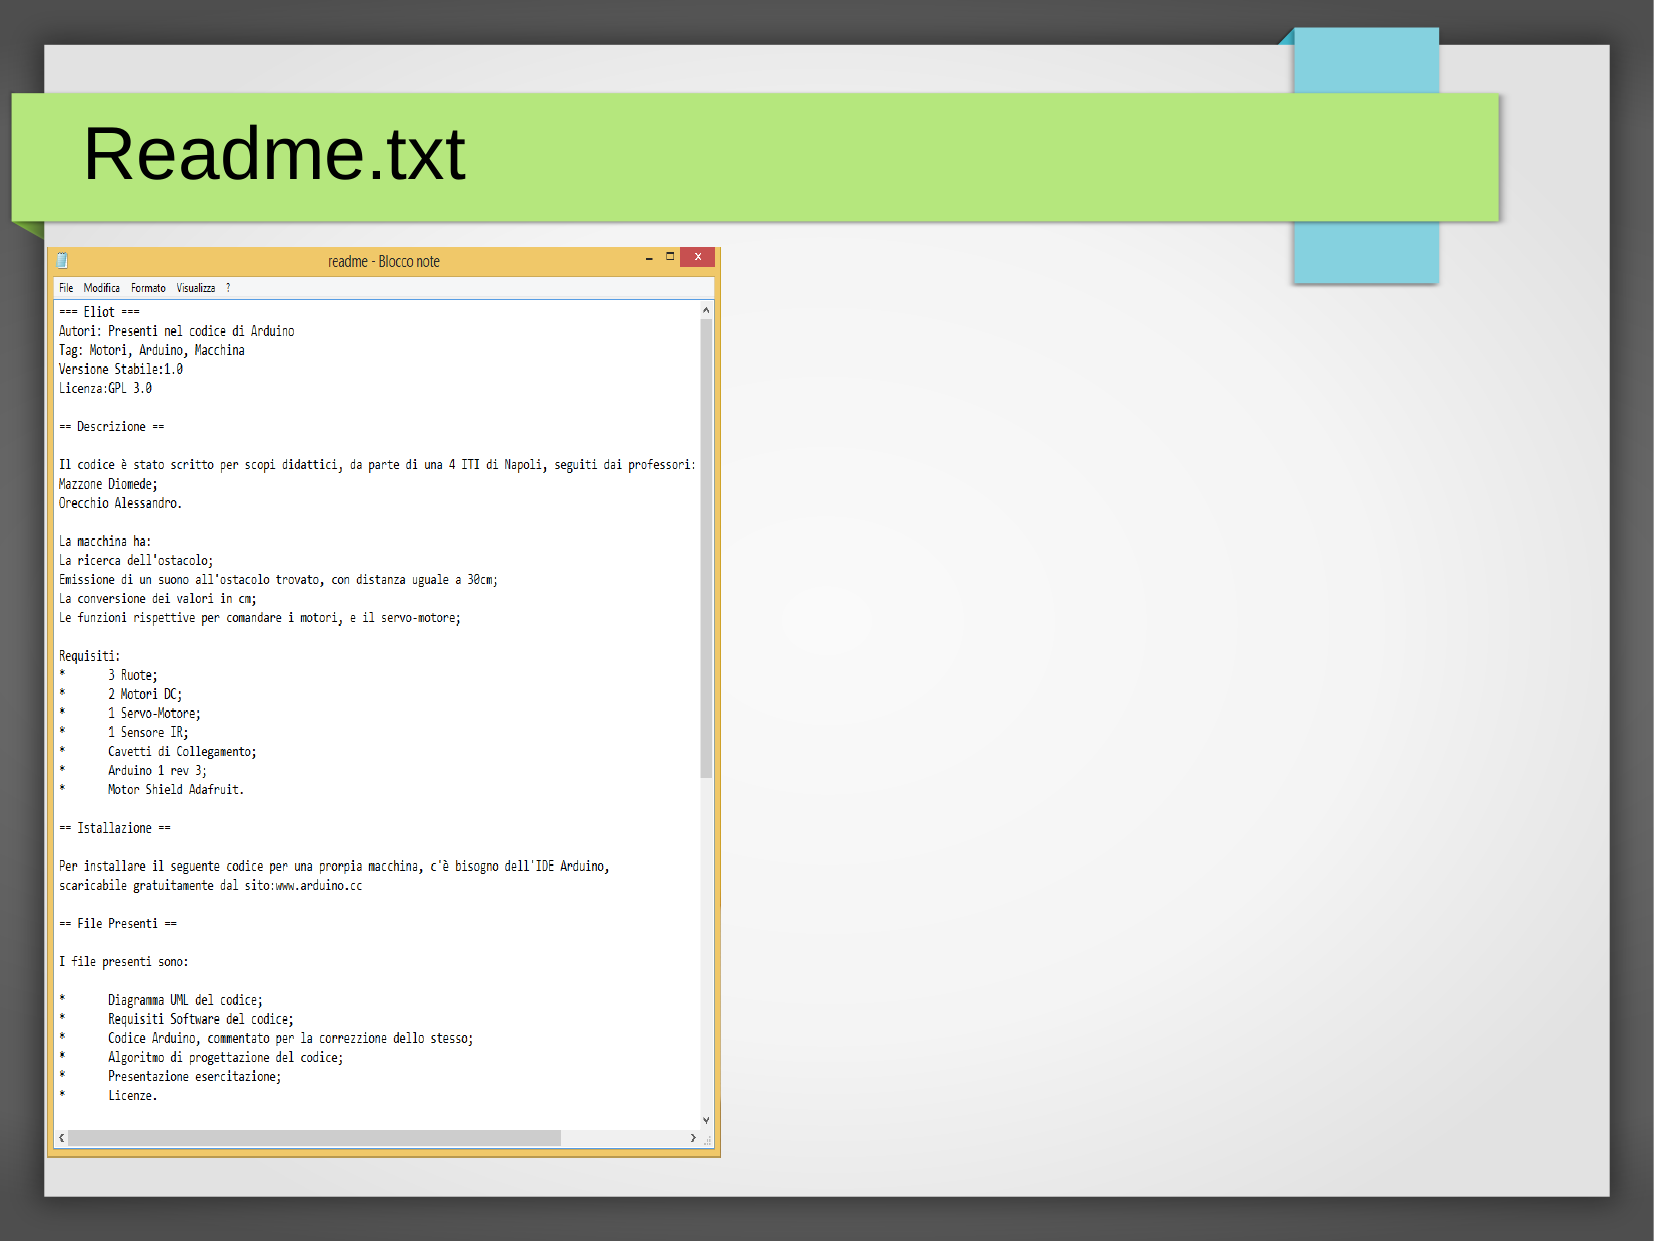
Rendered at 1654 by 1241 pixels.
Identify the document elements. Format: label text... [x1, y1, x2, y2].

picture [0, 0, 1654, 1241]
title Readme.txt [82, 94, 1264, 213]
